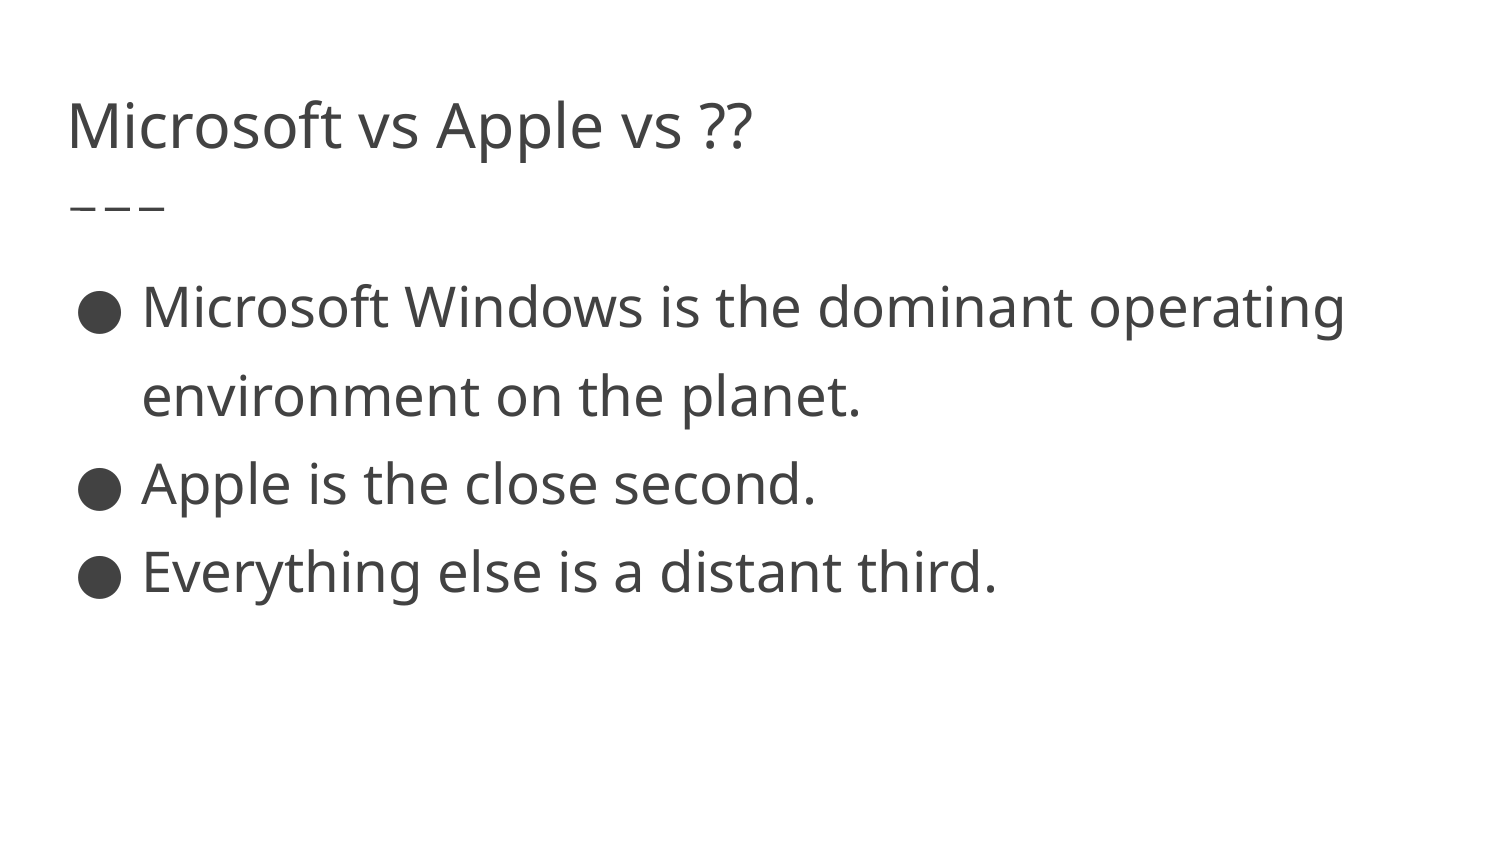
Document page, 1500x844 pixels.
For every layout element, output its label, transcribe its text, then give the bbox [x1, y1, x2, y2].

list Microsoft Windows is the dominant operating environment on the planet. Apple is the close second. Everything else is a distant third. [51, 240, 1449, 750]
title Microsoft vs Apple vs ?? [51, 61, 1449, 182]
